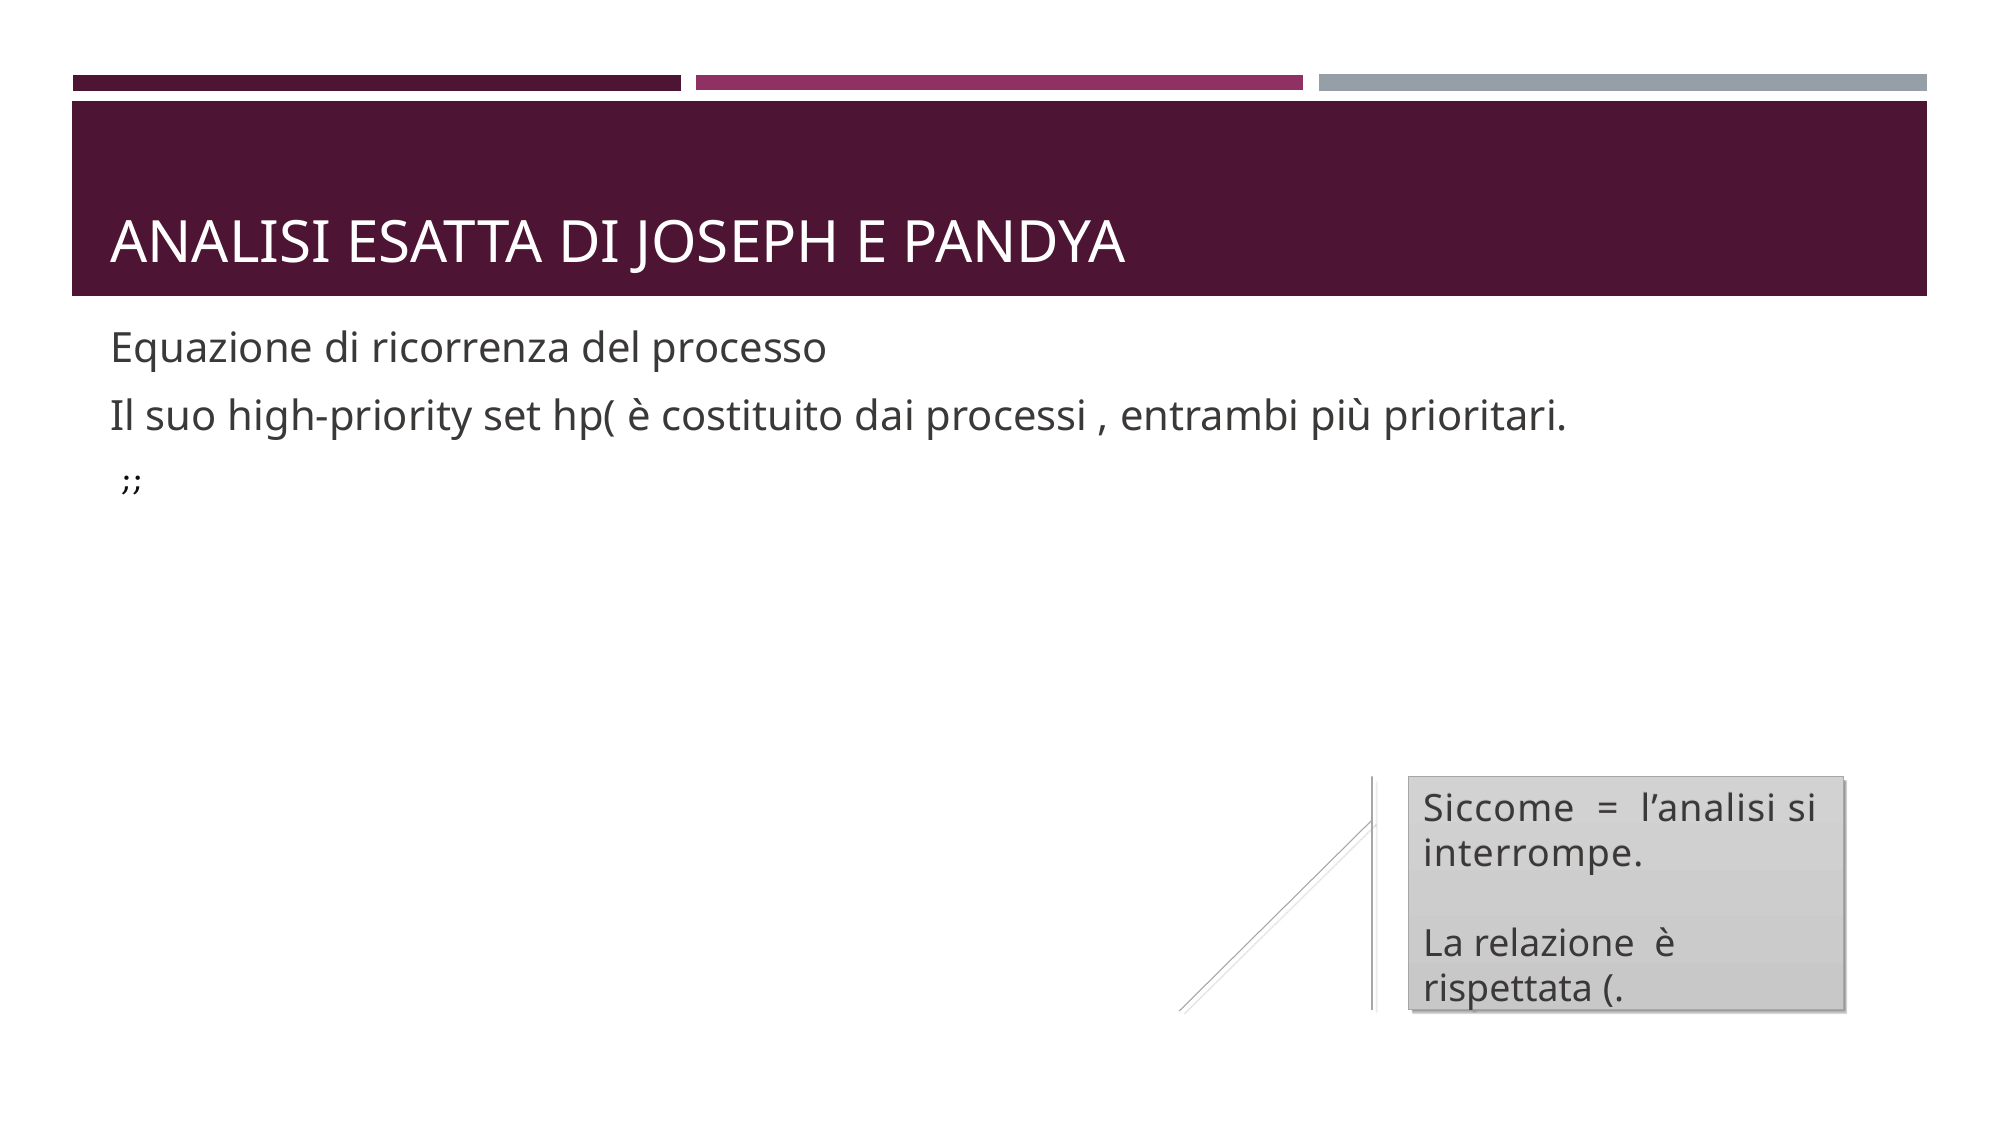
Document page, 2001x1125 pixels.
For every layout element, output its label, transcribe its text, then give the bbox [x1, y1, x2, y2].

text_box Equazione di ricorrenza del processo Il suo high-priority set hp( è costituito dai processi , entrambi più prioritari. ;; [95, 310, 1905, 1087]
text_box Siccome = l’analisi si interrompe. La relazione è rispettata (. [1408, 776, 1843, 1010]
title Analisi esatta di joseph e pandya [95, 115, 1905, 282]
